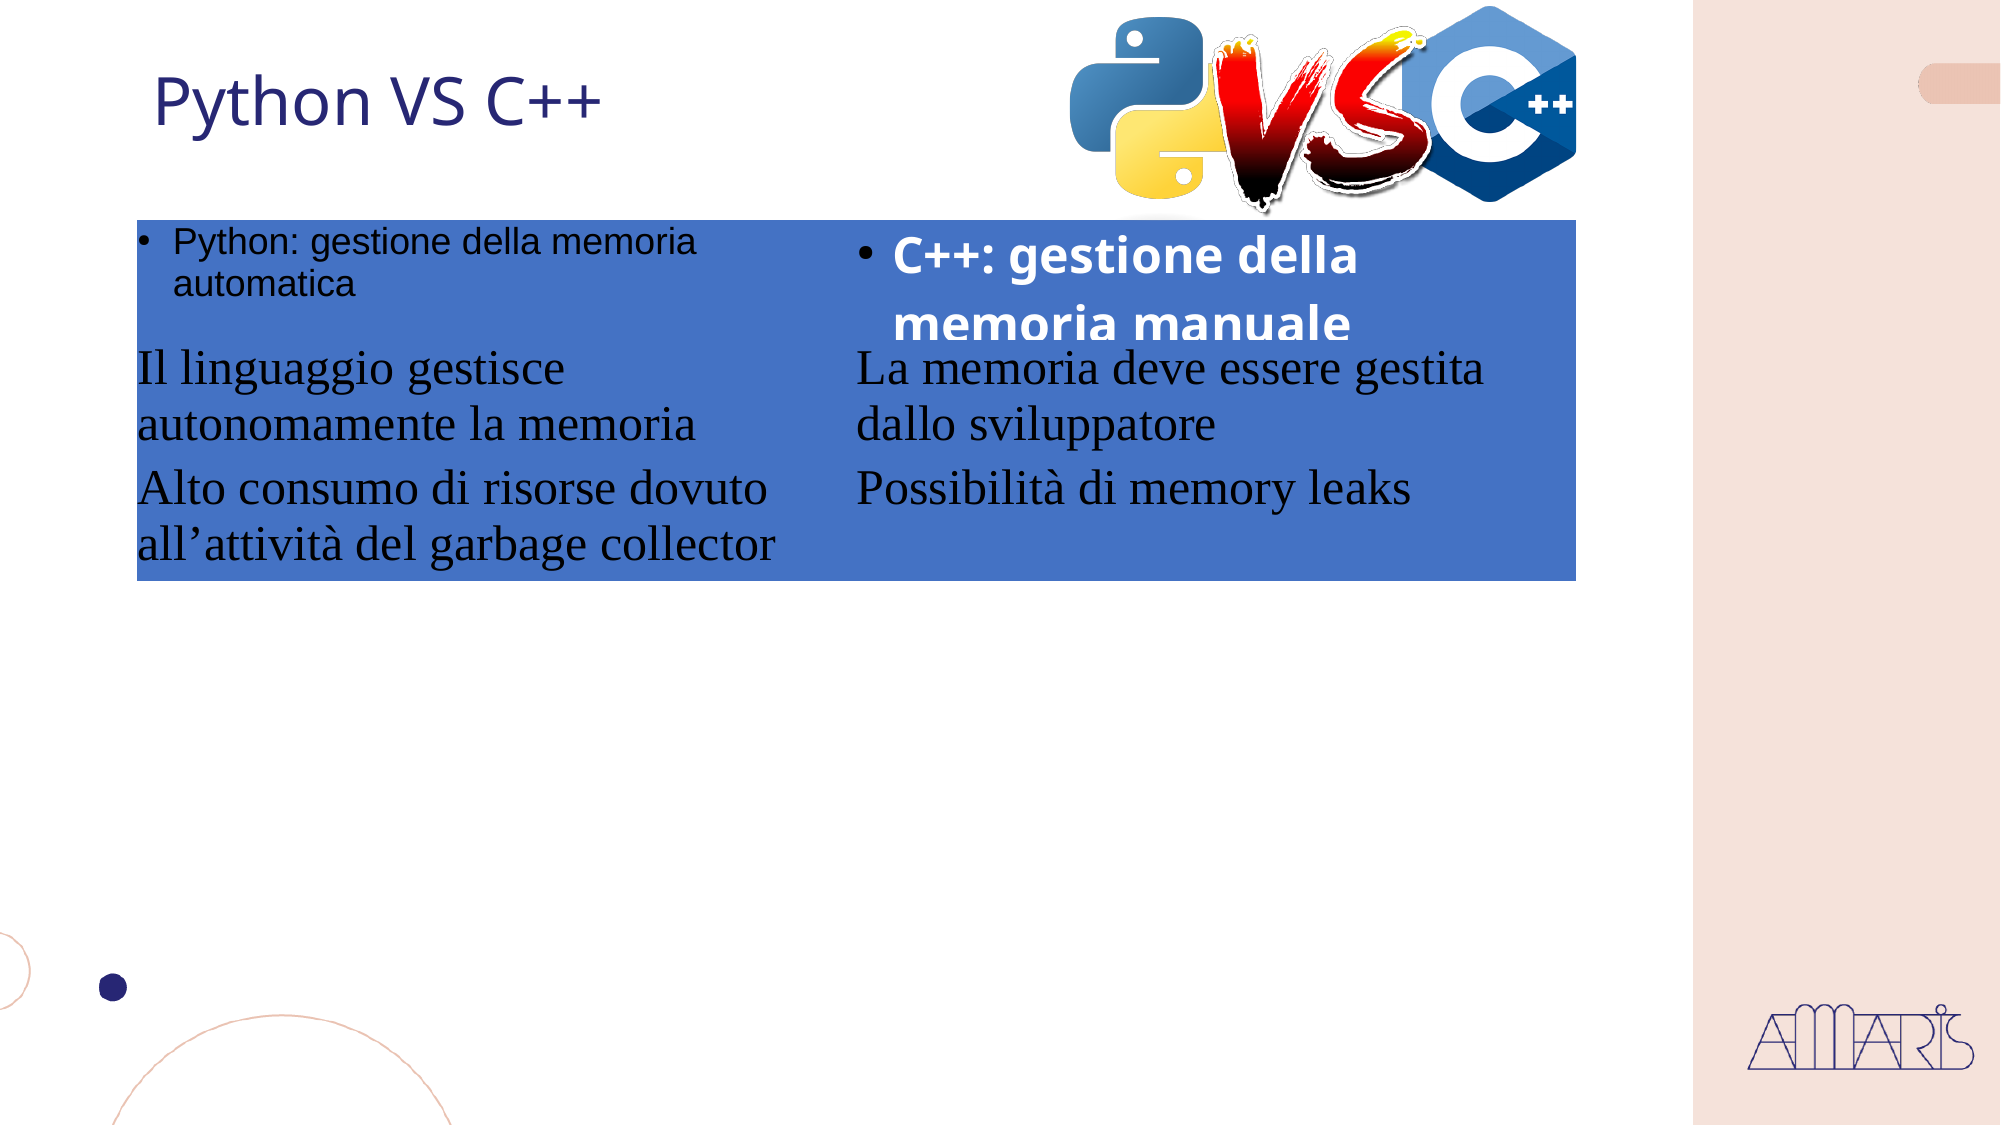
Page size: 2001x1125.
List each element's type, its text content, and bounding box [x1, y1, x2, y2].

table_cell Alto consumo di risorse dovuto all’attività del garbage collector [137, 460, 857, 581]
table_cell Possibilità di memory leaks [857, 460, 1576, 581]
table_header Python: gestione della memoria automatica [137, 220, 857, 340]
title Python VS C++ [137, 59, 1069, 148]
picture [1069, 6, 1577, 221]
table_cell Il linguaggio gestisce autonomamente la memoria [137, 340, 857, 460]
table_cell La memoria deve essere gestita dallo sviluppatore [857, 340, 1576, 460]
table_header C++: gestione della memoria manuale [857, 220, 1576, 340]
